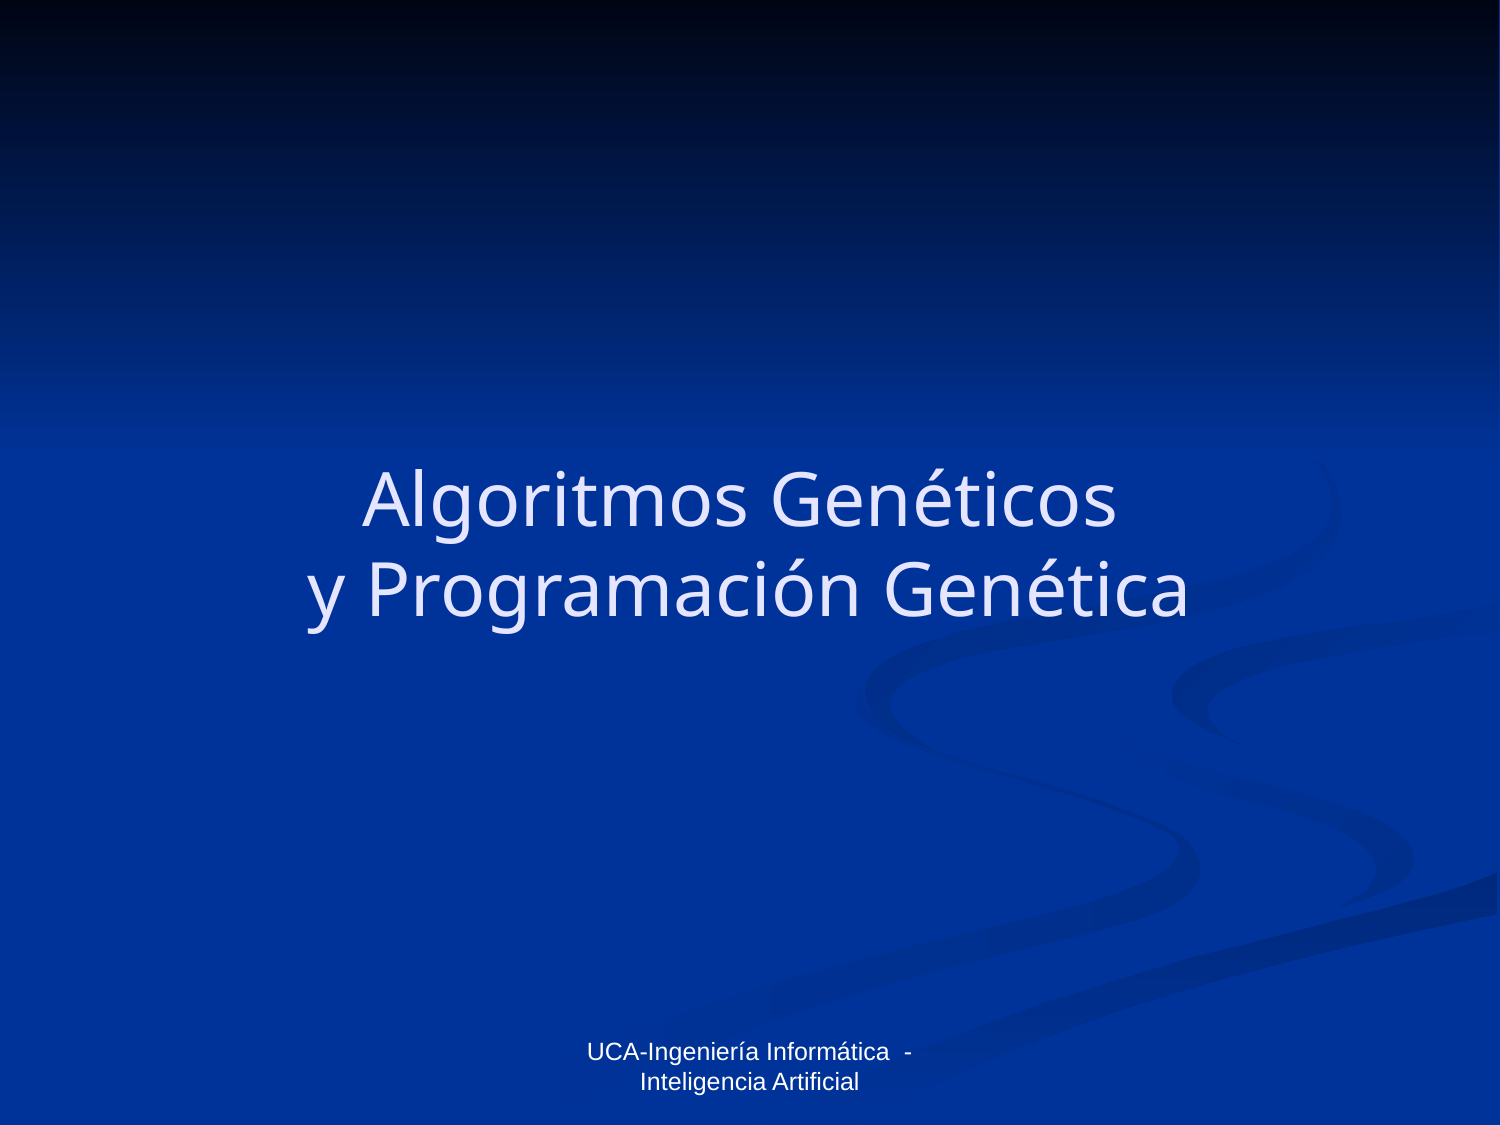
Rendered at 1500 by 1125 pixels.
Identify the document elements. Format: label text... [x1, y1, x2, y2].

title Algoritmos Genéticos y Programación Genética [75, 445, 1425, 638]
footer UCA-Ingeniería Informática - Inteligencia Artificial [512, 1025, 988, 1104]
